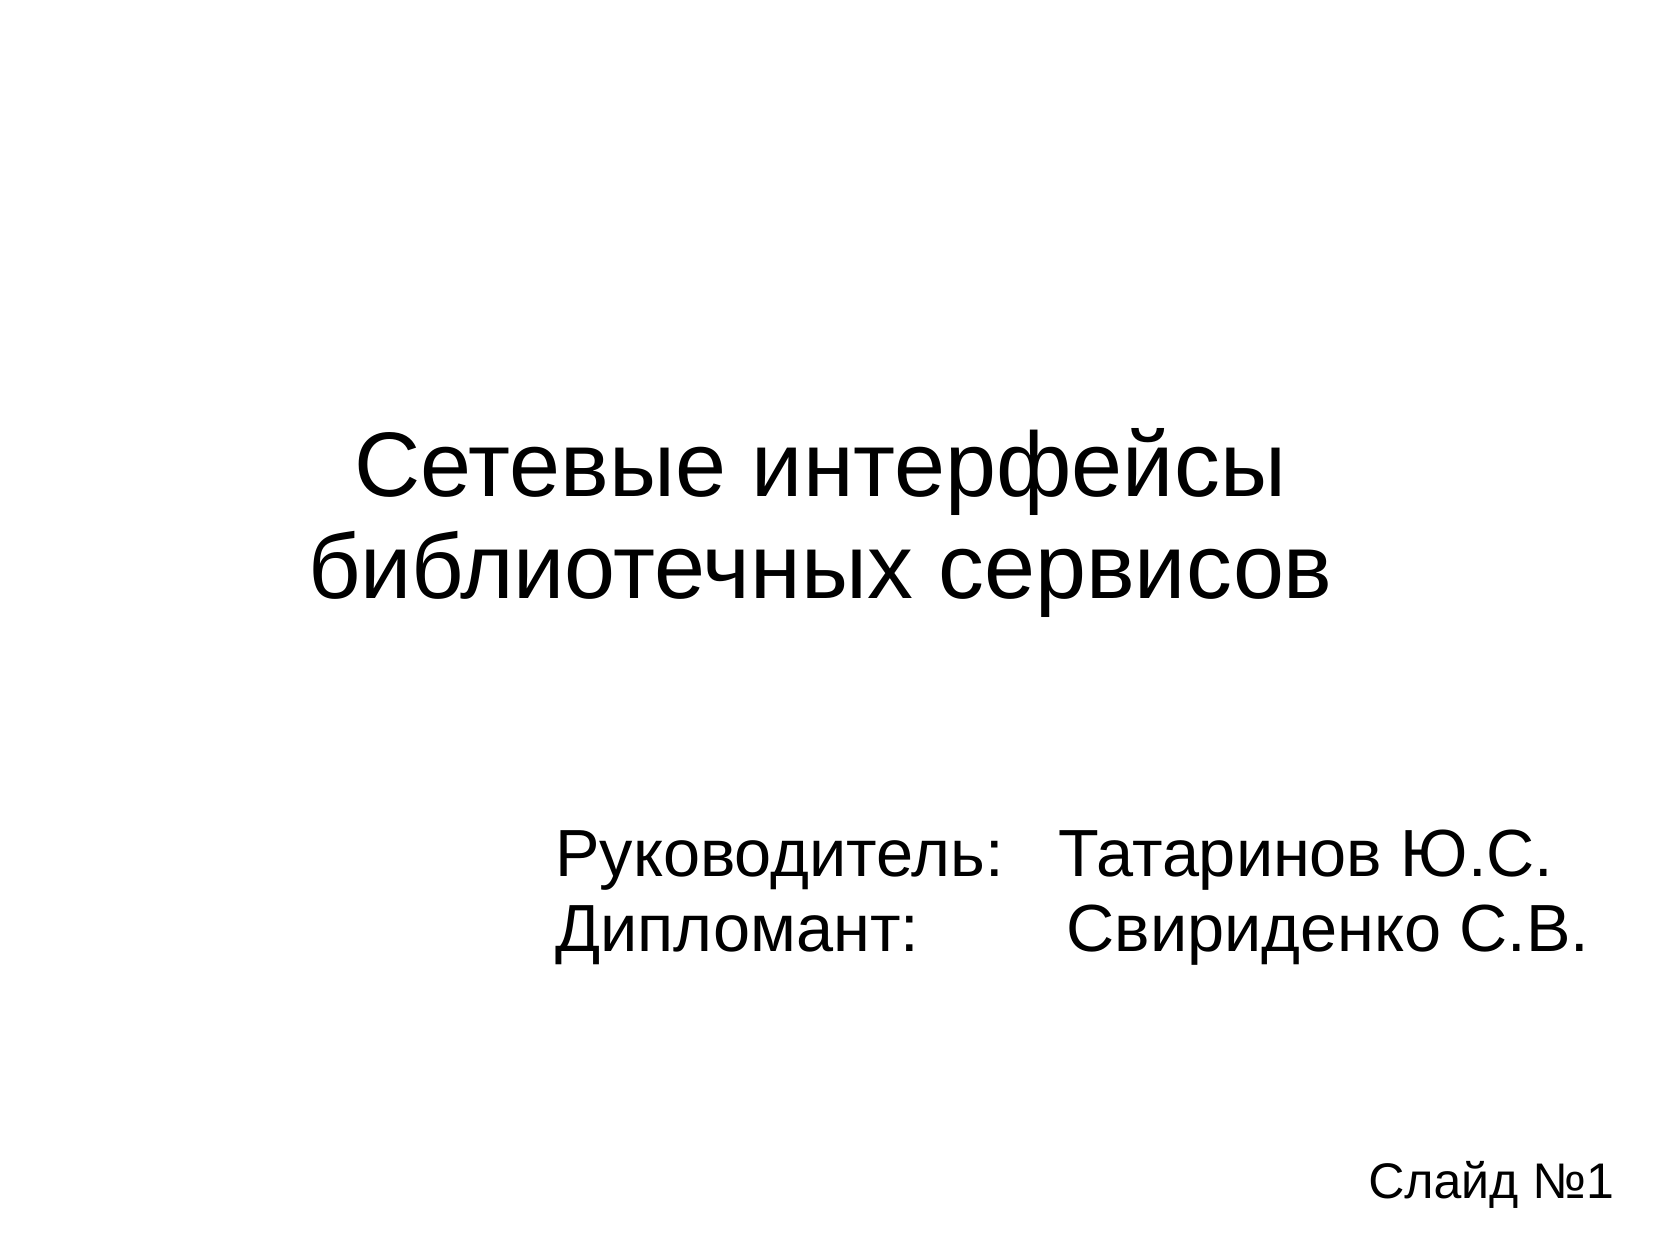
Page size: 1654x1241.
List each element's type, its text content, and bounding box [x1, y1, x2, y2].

text_box Слайд №1 [1328, 1122, 1654, 1241]
subtitle Руководитель: Татаринов Ю.С. Дипломант: Свириденко С.В. [555, 767, 1595, 1015]
title Сетевые интерфейсы библиотечных сервисов [76, 413, 1565, 619]
